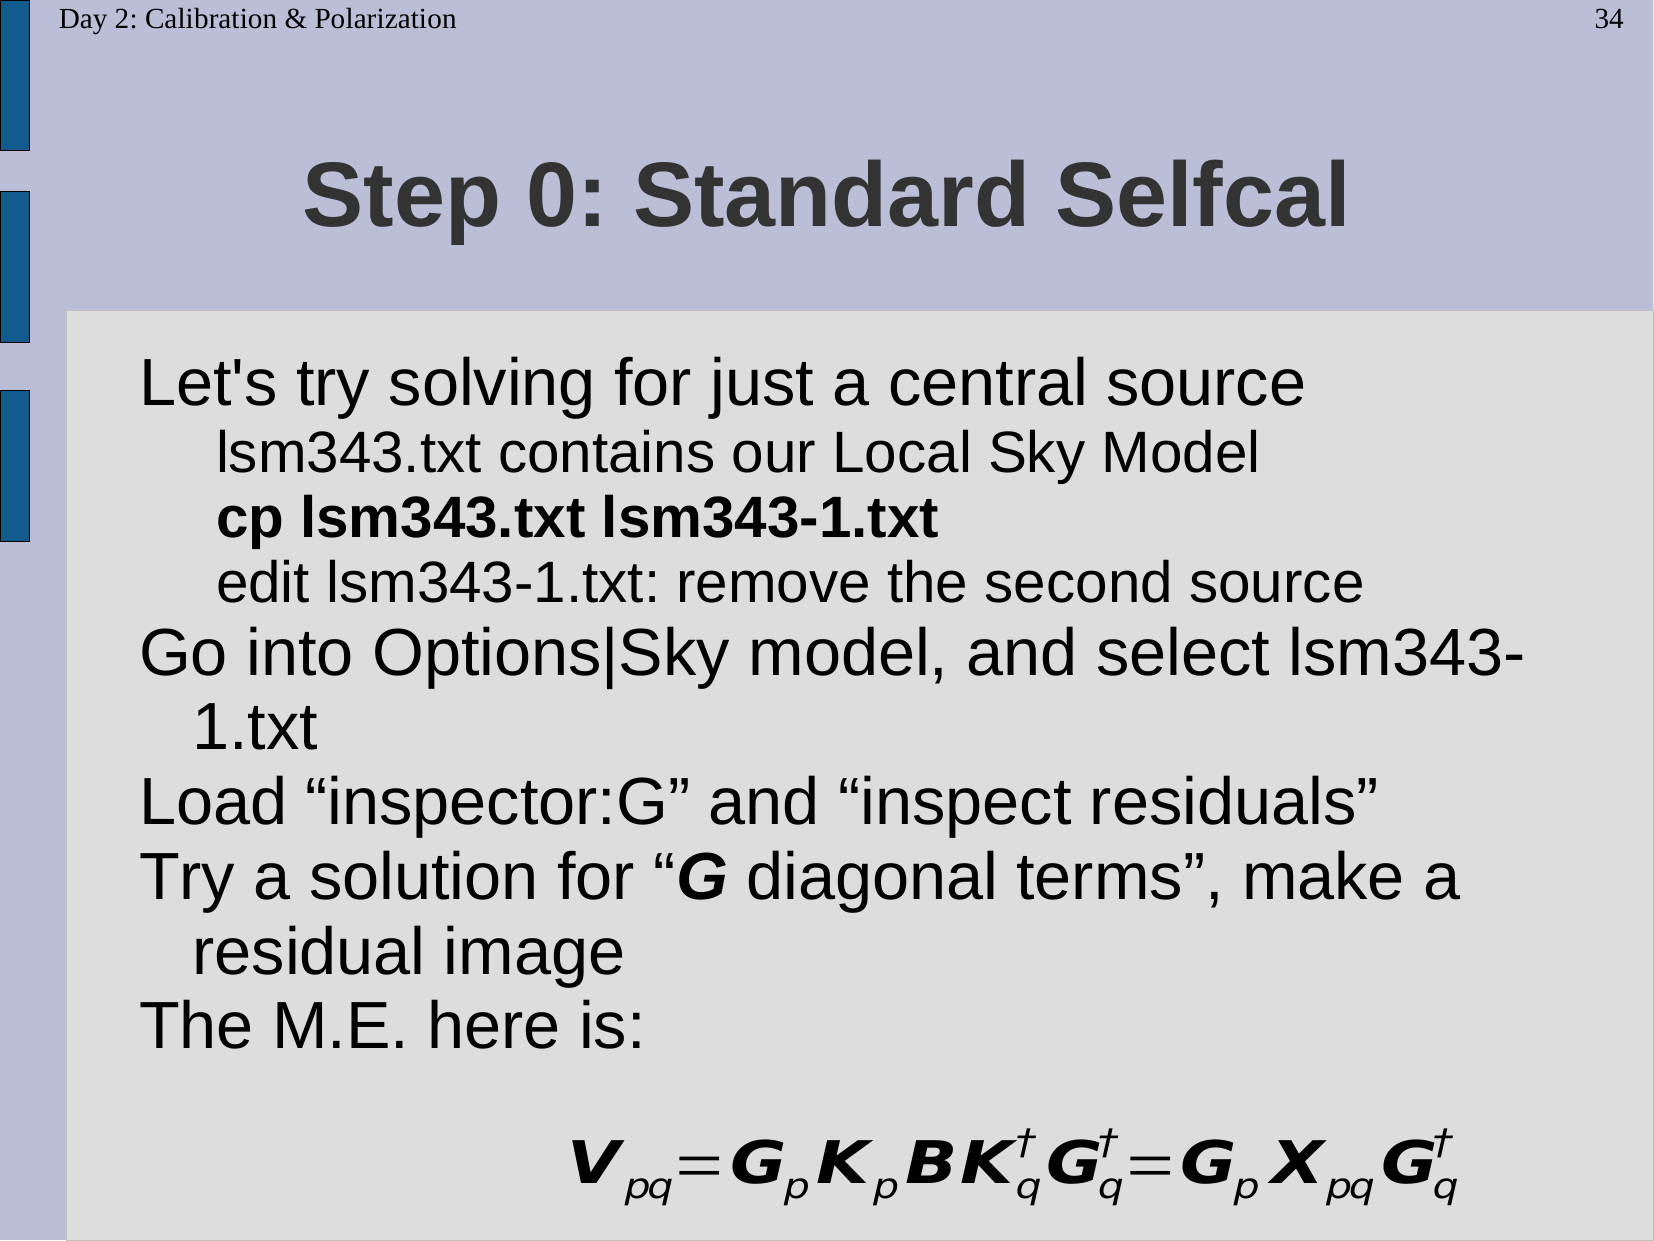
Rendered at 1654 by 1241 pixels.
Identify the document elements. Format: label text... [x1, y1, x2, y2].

chart [561, 1122, 1462, 1208]
list Let's try solving for just a central source lsm343.txt contains our Local Sky Model cp lsm343.txt lsm343-1.txt edit lsm343-1.txt: remove the second source Go into Options|Sky model, and select lsm343-1.txt Load “inspector:G” and “inspect residuals” Try a solution for “G diagonal terms”, make a residual image The M.E. here is: [121, 344, 1534, 1112]
title Step 0: Standard Selfcal [121, 98, 1534, 291]
